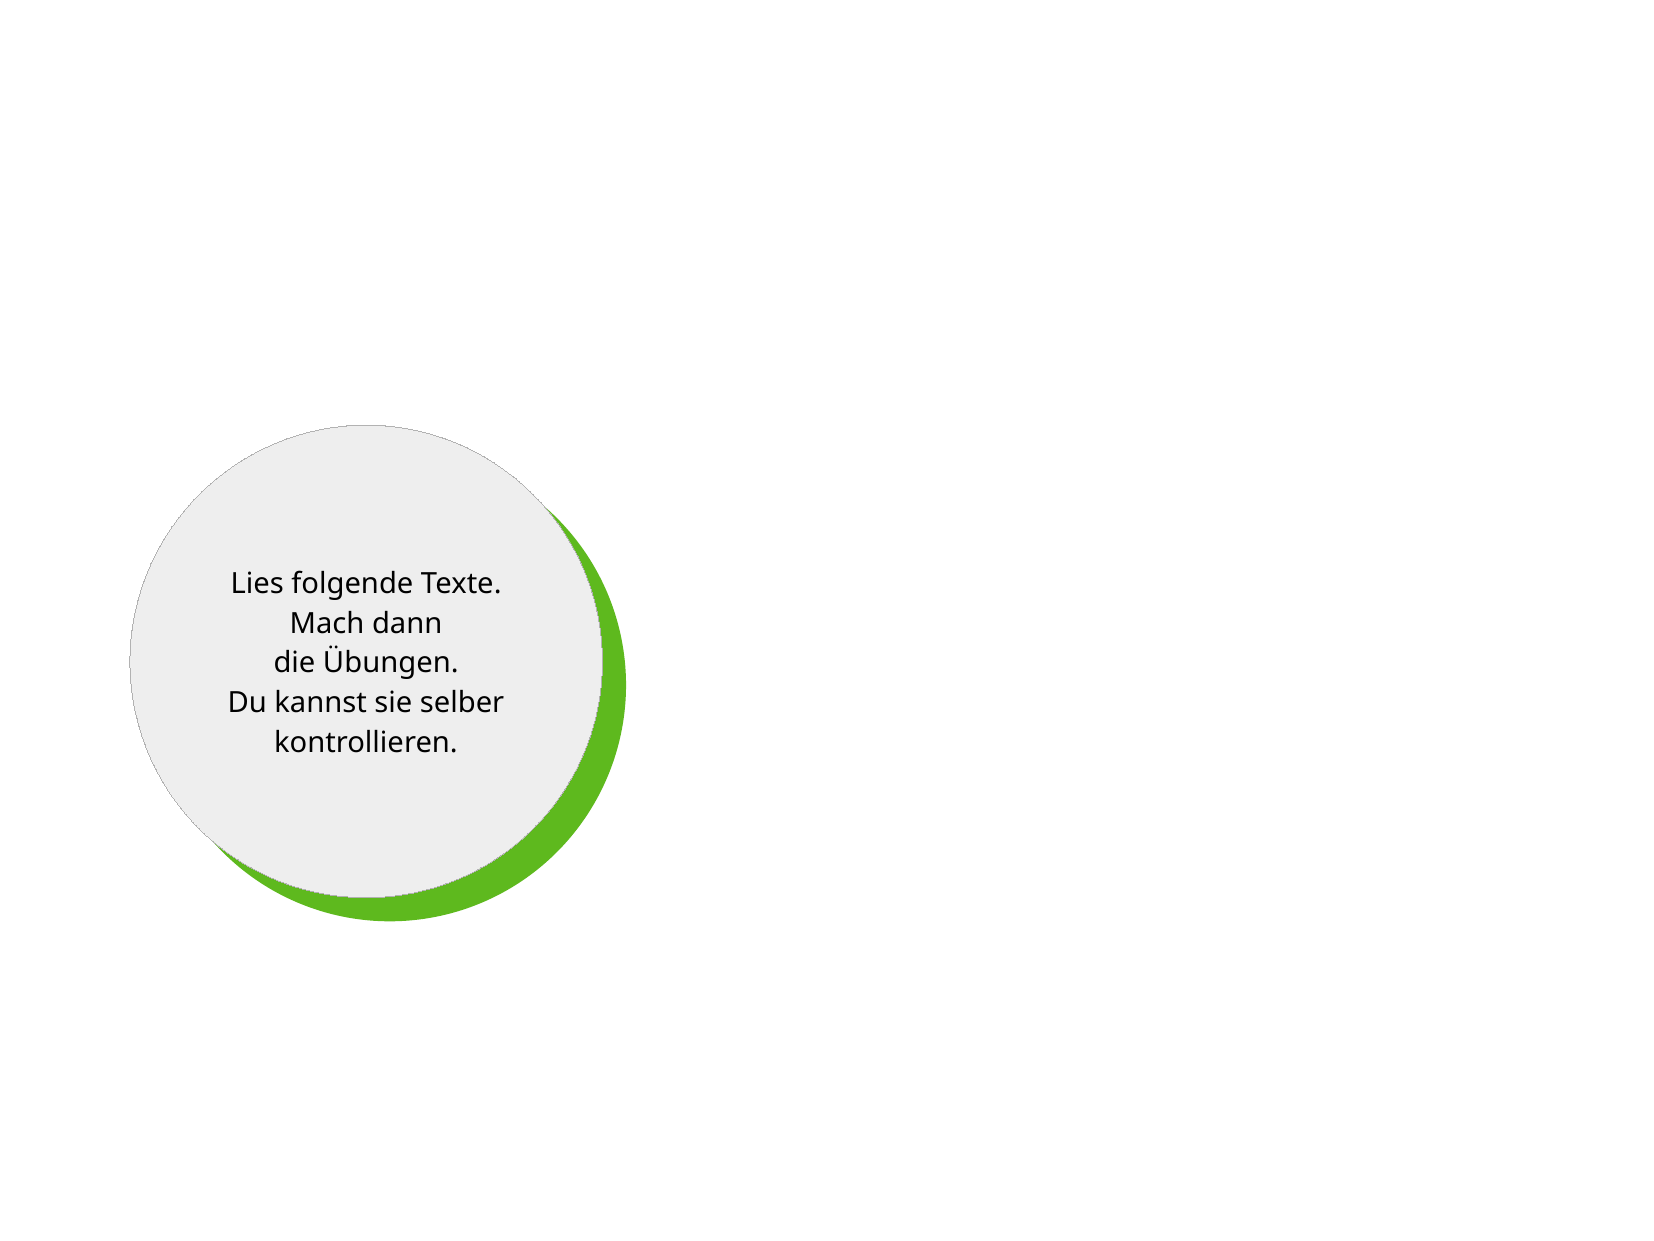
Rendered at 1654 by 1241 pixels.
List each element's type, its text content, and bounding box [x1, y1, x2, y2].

text_box Lies folgende Texte. Mach dann die Übungen. Du kannst sie selber kontrollieren. [129, 425, 603, 898]
text_box [214, 506, 627, 922]
